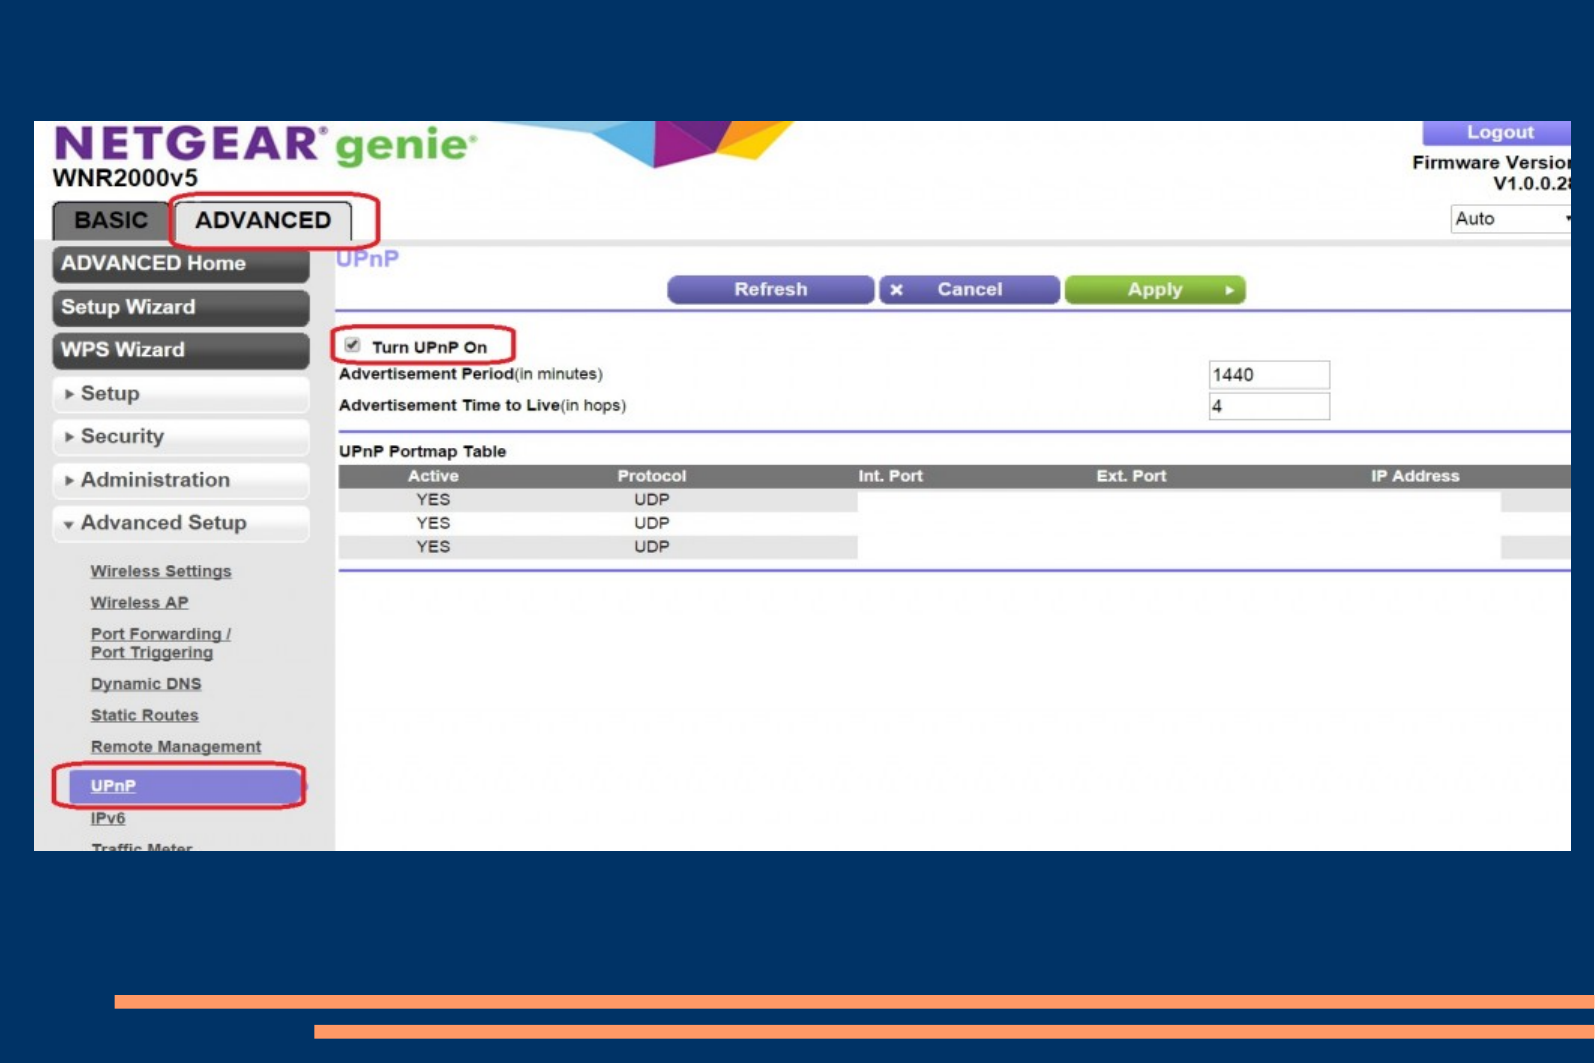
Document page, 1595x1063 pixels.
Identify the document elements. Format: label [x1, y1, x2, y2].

picture [34, 121, 1571, 851]
